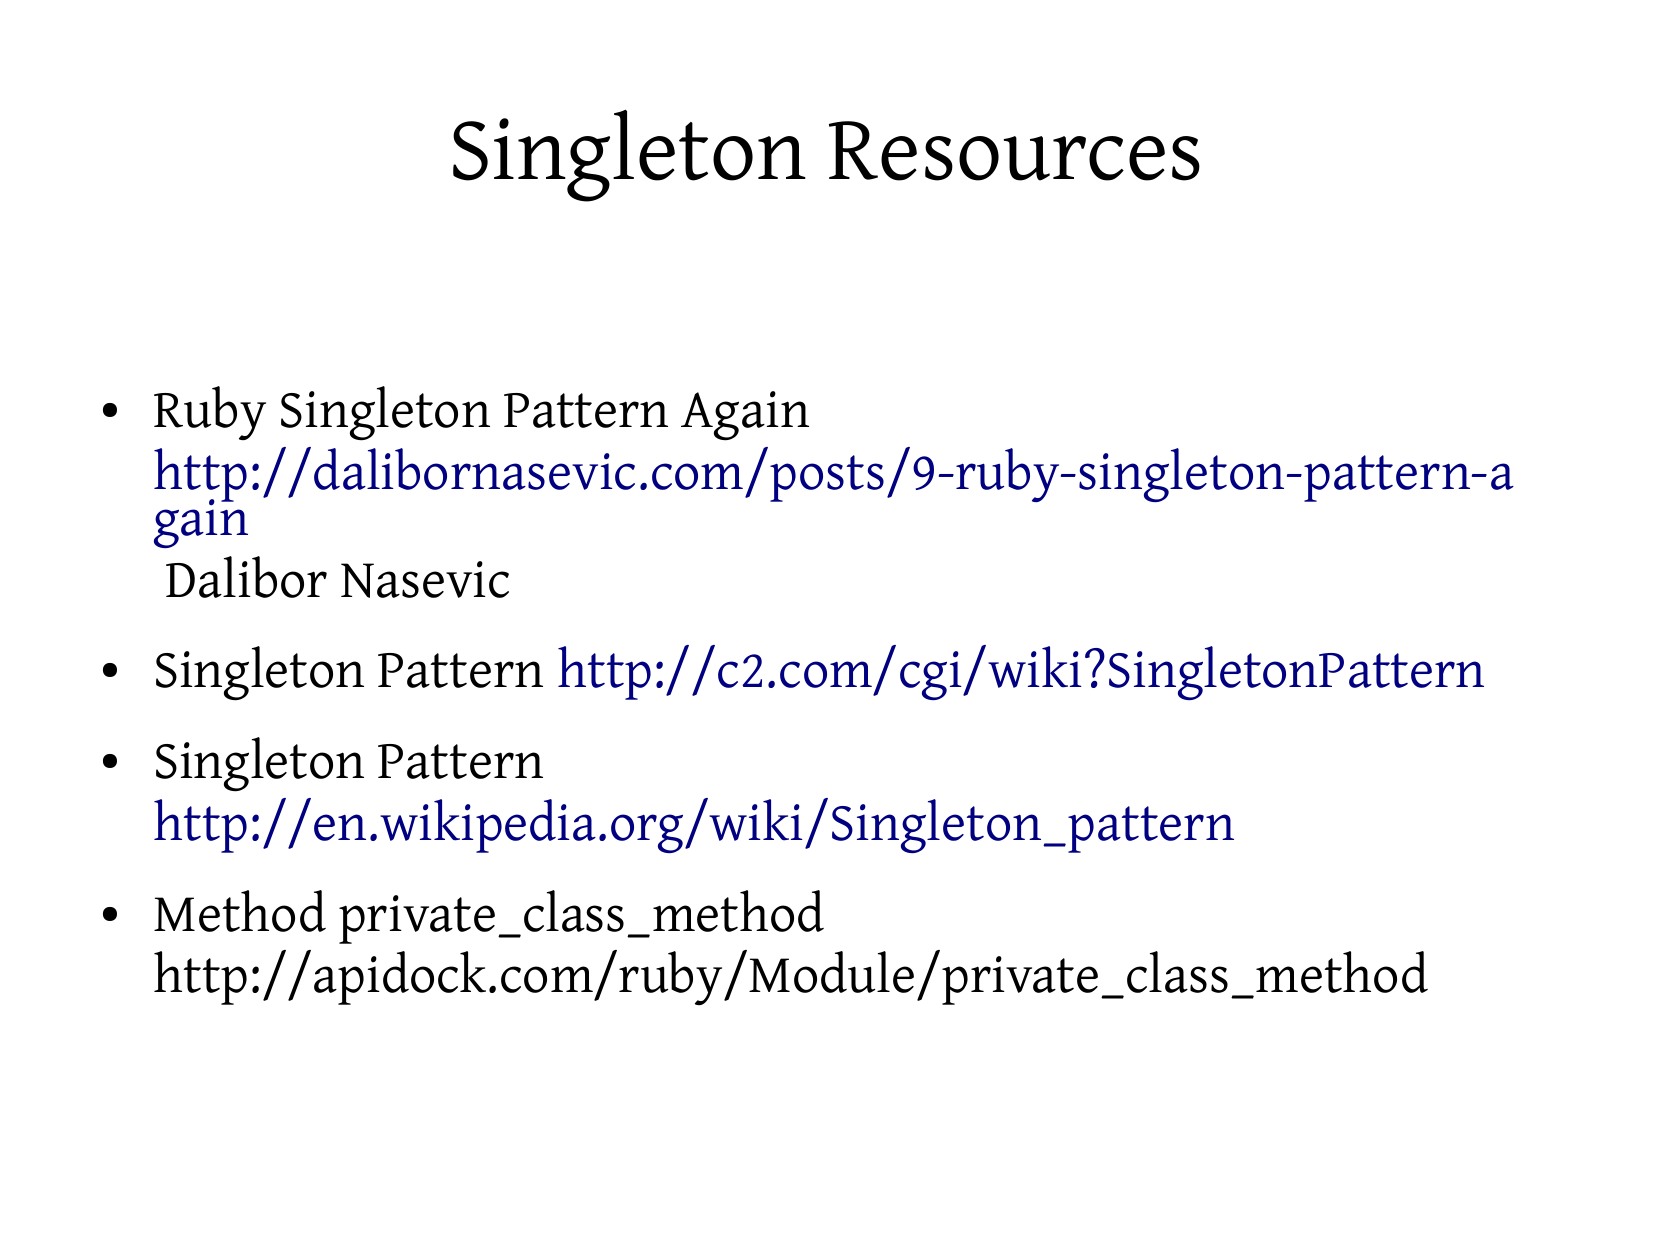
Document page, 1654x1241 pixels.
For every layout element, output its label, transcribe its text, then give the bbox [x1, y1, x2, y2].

list Ruby Singleton Pattern Againhttp://dalibornasevic.com/posts/9-ruby-singleton-pattern-again Dalibor Nasevic Singleton Pattern http://c2.com/cgi/wiki?SingletonPattern Singleton Pattern http://en.wikipedia.org/wiki/Singleton_pattern Method private_class_method http://apidock.com/ruby/Module/private_class_method [82, 290, 1538, 1010]
title Singleton Resources [82, 49, 1571, 257]
